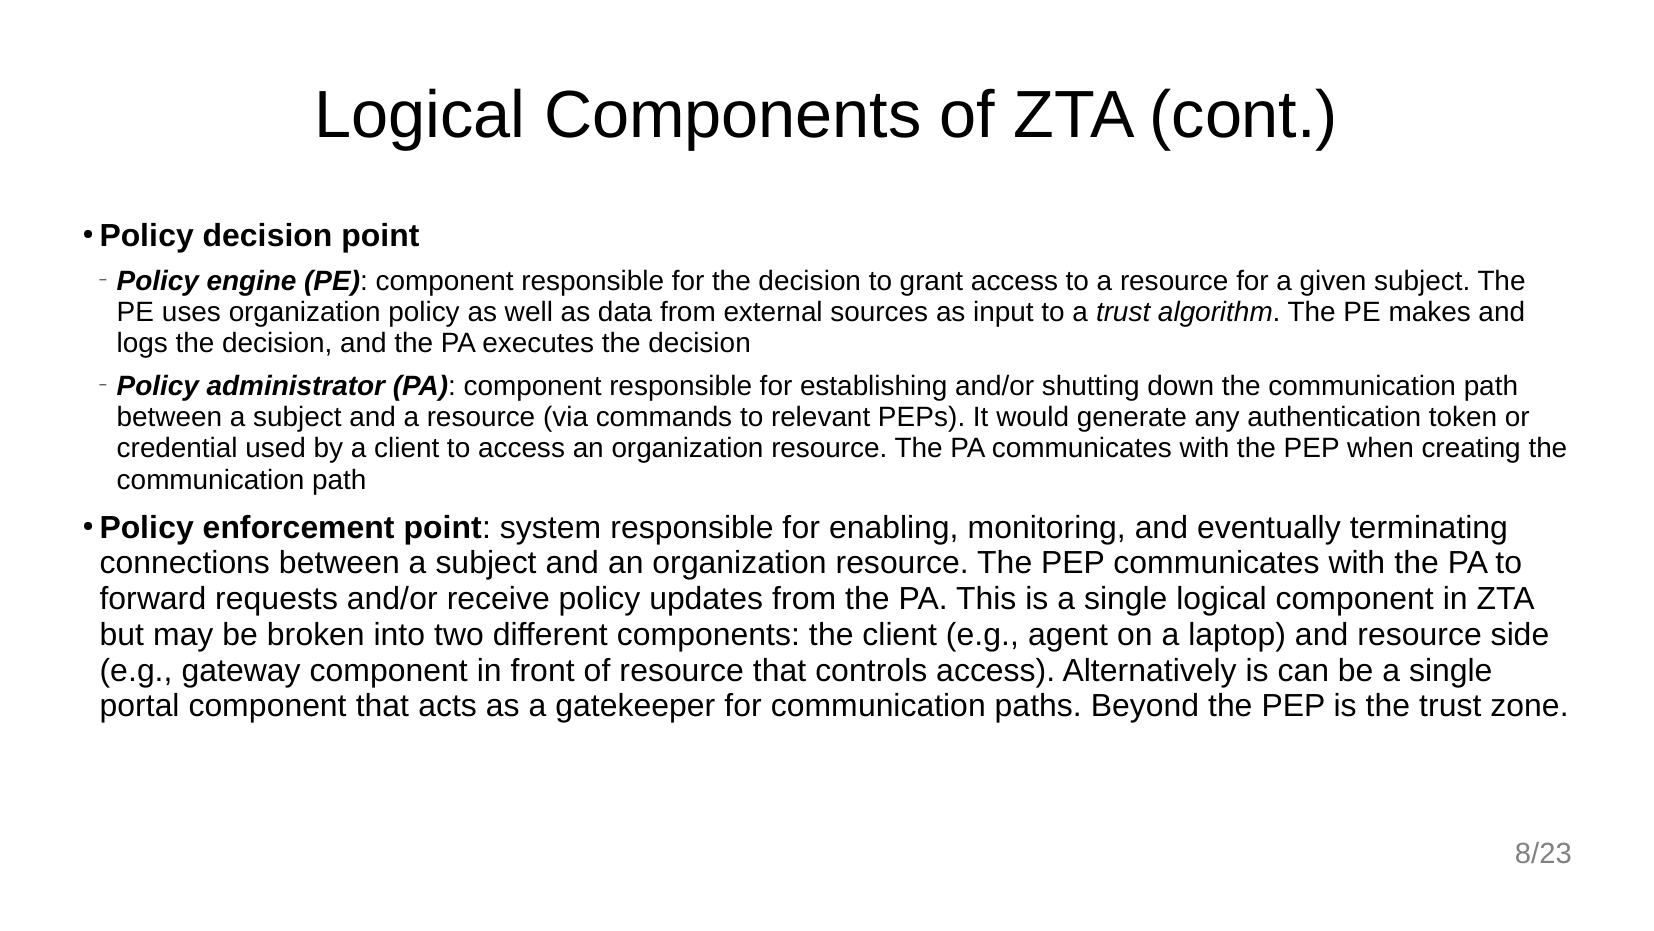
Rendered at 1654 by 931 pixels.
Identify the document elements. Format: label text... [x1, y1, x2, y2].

list Policy decision point Policy engine (PE): component responsible for the decision to grant access to a resource for a given subject. The PE uses organization policy as well as data from external sources as input to a trust algorithm. The PE makes and logs the decision, and the PA executes the decision Policy administrator (PA): component responsible for establishing and/or shutting down the communication path between a subject and a resource (via commands to relevant PEPs). It would generate any authentication token or credential used by a client to access an organization resource. The PA communicates with the PEP when creating the communication path Policy enforcement point: system responsible for enabling, monitoring, and eventually terminating connections between a subject and an organization resource. The PEP communicates with the PA to forward requests and/or receive policy updates from the PA. This is a single logical component in ZTA but may be broken into two different components: the client (e.g., agent on a laptop) and resource side (e.g., gateway component in front of resource that controls access). Alternatively is can be a single portal component that acts as a gatekeeper for communication paths. Beyond the PEP is the trust zone. [82, 217, 1571, 758]
title Logical Components of ZTA (cont.) [82, 37, 1571, 193]
text_box <number>/23 [1500, 829, 1651, 931]
